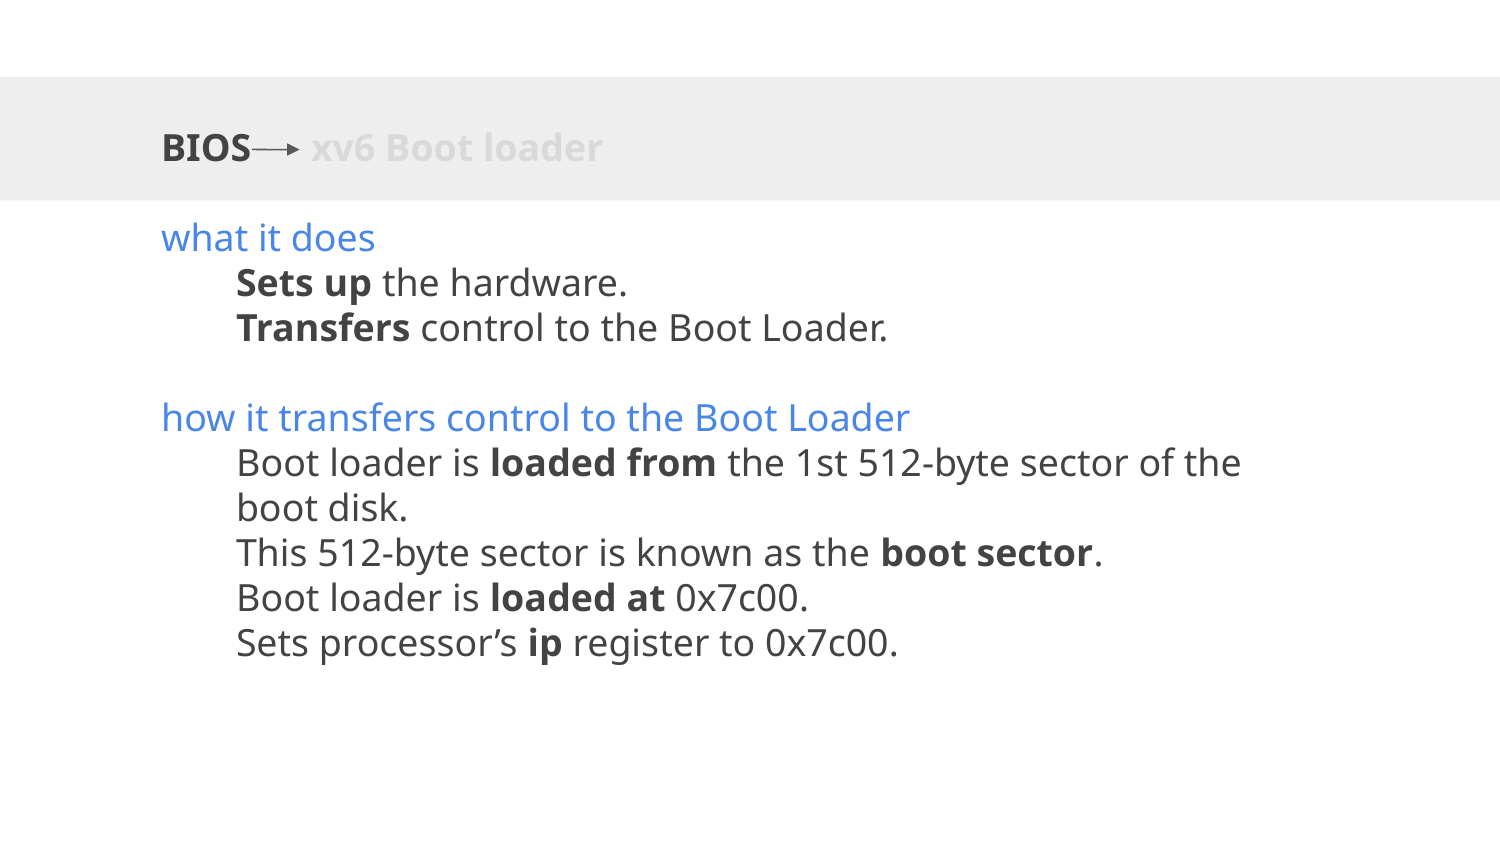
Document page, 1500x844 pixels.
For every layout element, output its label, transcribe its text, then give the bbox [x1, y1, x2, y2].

text_box BIOS xv6 Boot loader what it does Sets up the hardware. Transfers control to the Boot Loader. how it transfers control to the Boot Loader Boot loader is loaded from the 1st 512-byte sector of the boot disk. This 512-byte sector is known as the boot sector. Boot loader is loaded at 0x7c00. Sets processor’s ip register to 0x7c00. [145, 108, 1331, 601]
text_box [0, 77, 1500, 201]
